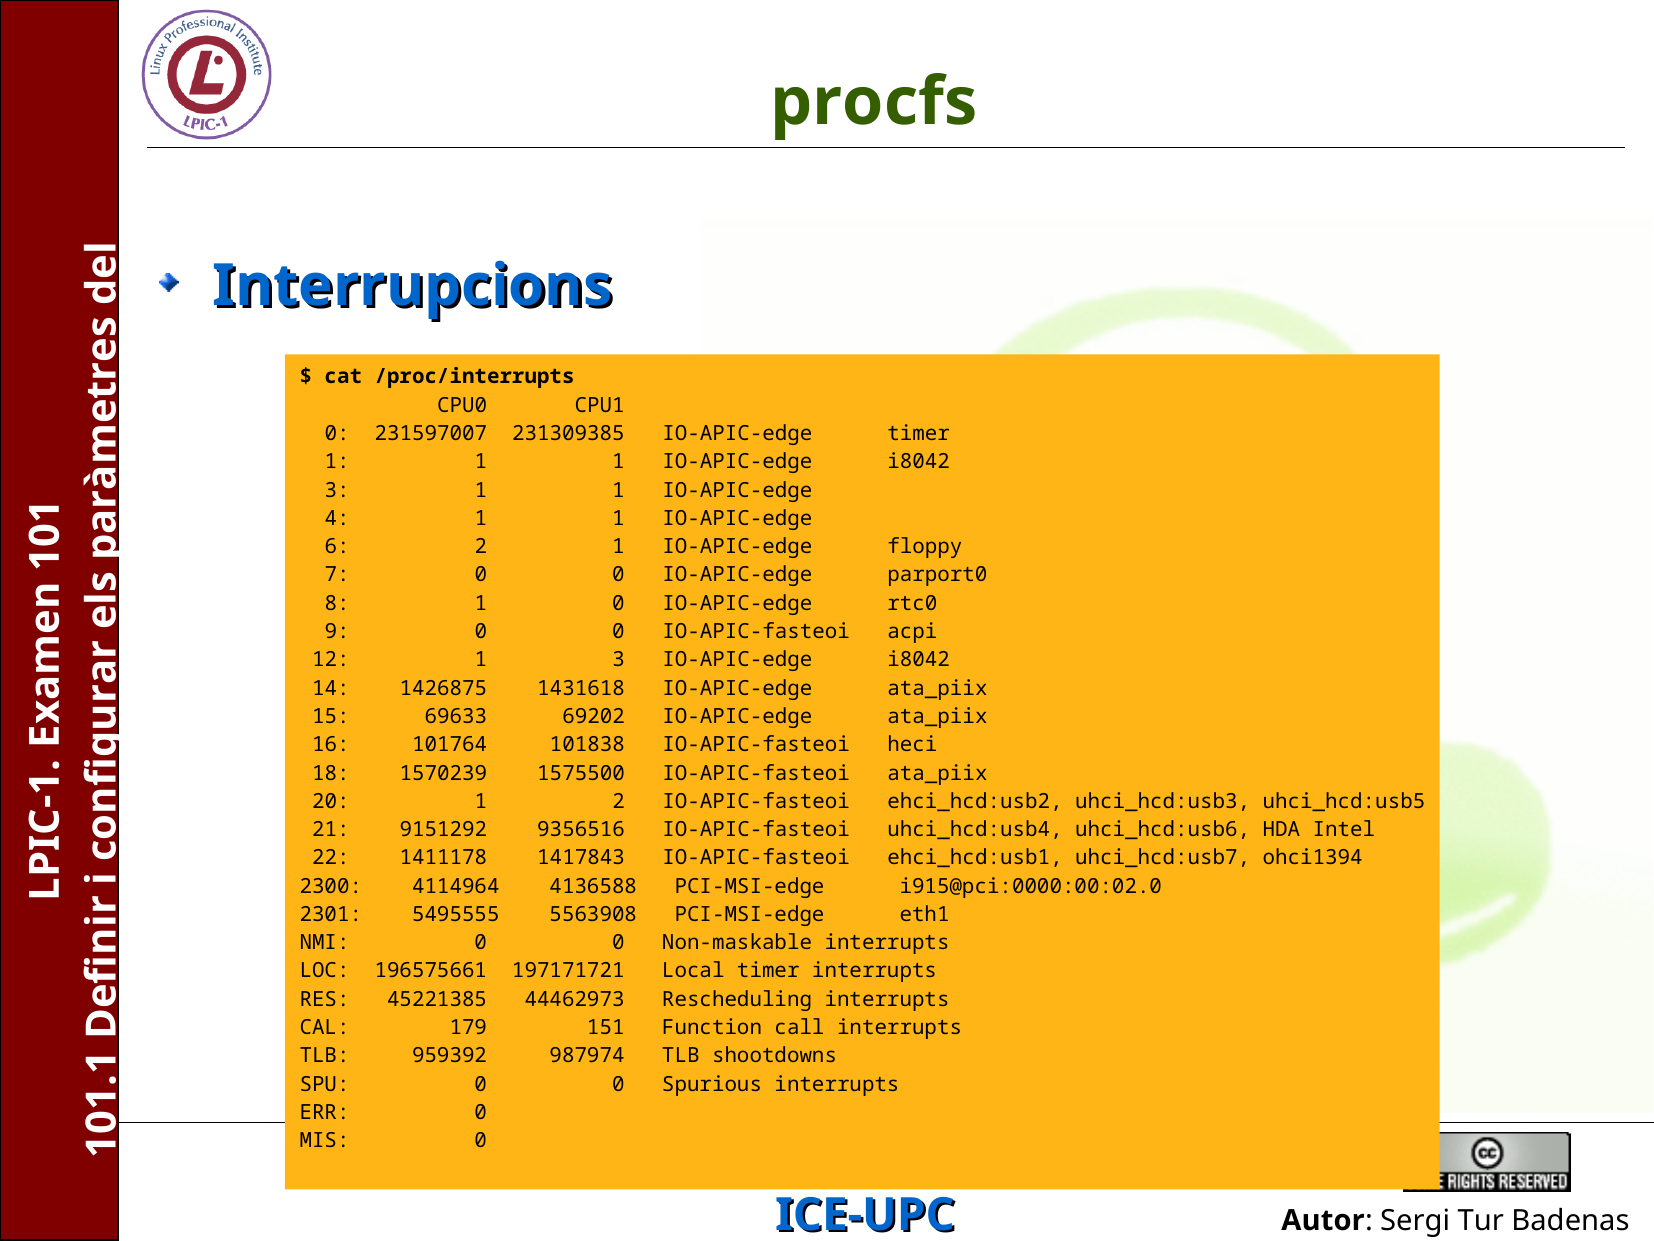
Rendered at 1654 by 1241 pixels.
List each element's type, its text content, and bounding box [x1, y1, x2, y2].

title procfs [129, 55, 1619, 142]
picture [135, 5, 277, 55]
text_box $ cat /proc/interrupts CPU0 CPU1 0: 231597007 231309385 IO-APIC-edge timer 1: 1 1 IO-APIC-edge i8042 3: 1 1 IO-APIC-edge 4: 1 1 IO-APIC-edge 6: 2 1 IO-APIC-edge floppy 7: 0 0 IO-APIC-edge parport0 8: 1 0 IO-APIC-edge rtc0 9: 0 0 IO-APIC-fasteoi acpi 12: 1 3 IO-APIC-edge i8042 14: 1426875 1431618 IO-APIC-edge ata_piix 15: 69633 69202 IO-APIC-edge ata_piix 16: 101764 101838 IO-APIC-fasteoi heci 18: 1570239 1575500 IO-APIC-fasteoi ata_piix 20: 1 2 IO-APIC-fasteoi ehci_hcd:usb2, uhci_hcd:usb3, uhci_hcd:usb5 21: 9151292 9356516 IO-APIC-fasteoi uhci_hcd:usb4, uhci_hcd:usb6, HDA Intel 22: 1411178 1417843 IO-APIC-fasteoi ehci_hcd:usb1, uhci_hcd:usb7, ohci1394 2300: 4114964 4136588 PCI-MSI-edge i915@pci:0000:00:02.0 2301: 5495555 5563908 PCI-MSI-edge eth1 NMI: 0 0 Non-maskable interrupts LOC: 196575661 197171721 Local timer interrupts RES: 45221385 44462973 Rescheduling interrupts CAL: 179 151 Function call interrupts TLB: 959392 987974 TLB shootdowns SPU: 0 0 Spurious interrupts ERR: 0 MIS: 0 [284, 354, 1440, 1074]
picture [700, 217, 1654, 1113]
picture [1403, 1132, 1571, 1192]
list Interrupcions [141, 242, 1630, 1078]
